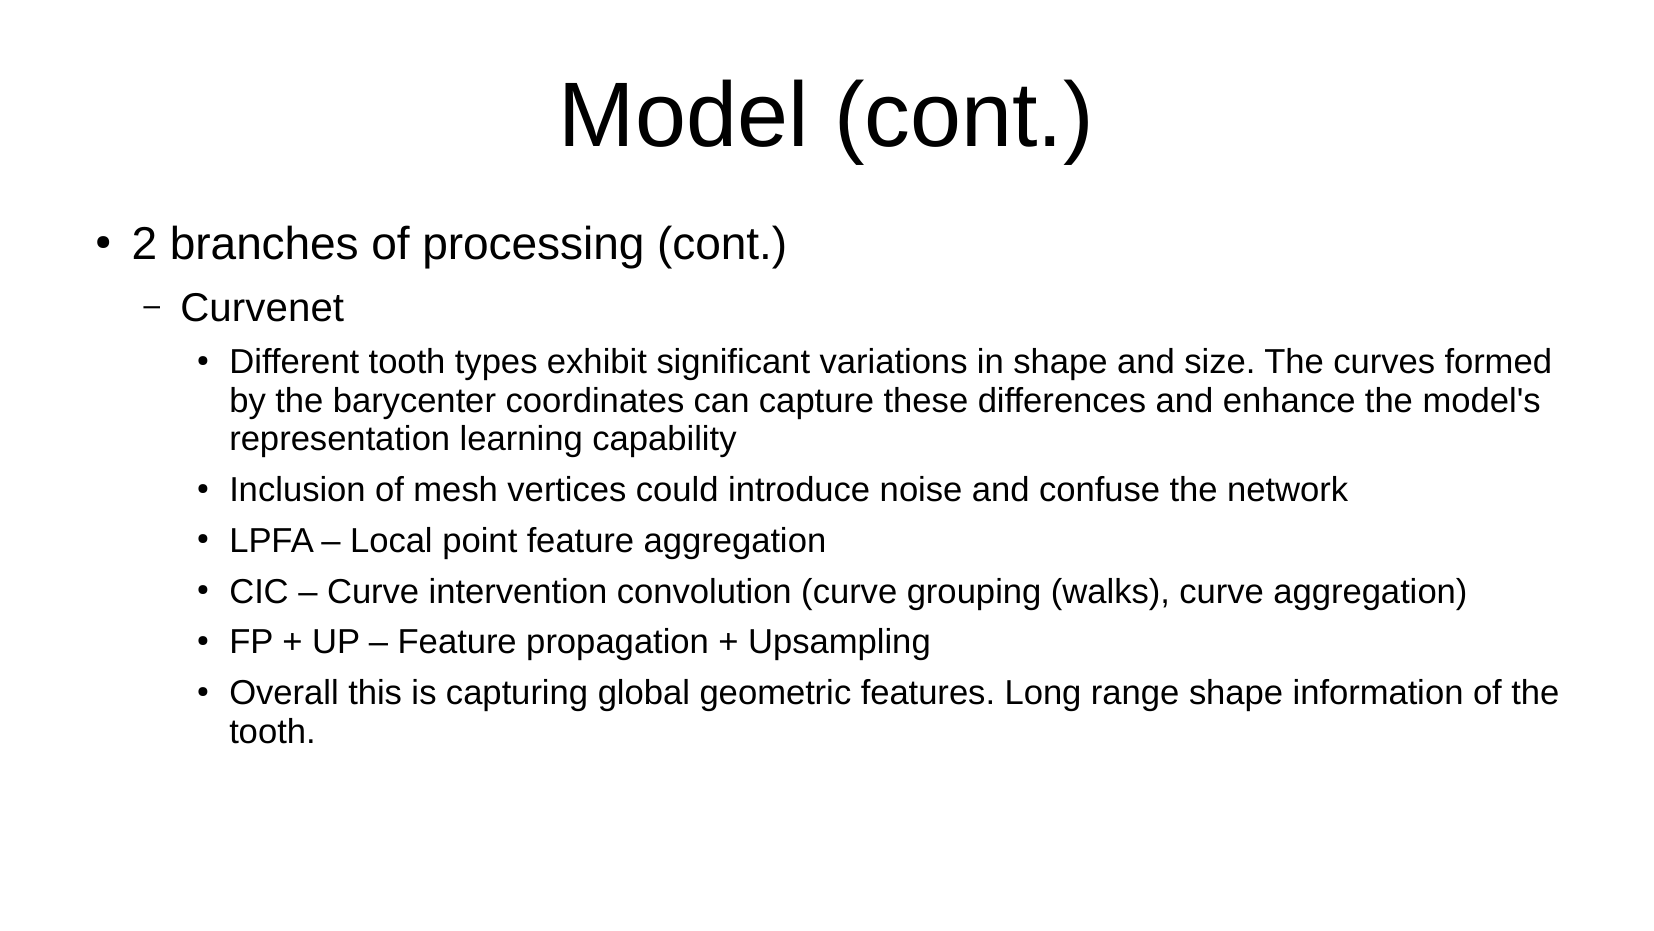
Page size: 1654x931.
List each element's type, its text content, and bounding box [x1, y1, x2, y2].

list 2 branches of processing (cont.) Curvenet Different tooth types exhibit significant variations in shape and size. The curves formed by the barycenter coordinates can capture these differences and enhance the model's representation learning capability Inclusion of mesh vertices could introduce noise and confuse the network LPFA – Local point feature aggregation CIC – Curve intervention convolution (curve grouping (walks), curve aggregation) FP + UP – Feature propagation + Upsampling Overall this is capturing global geometric features. Long range shape information of the tooth. [82, 217, 1571, 758]
title Model (cont.) [82, 37, 1571, 193]
